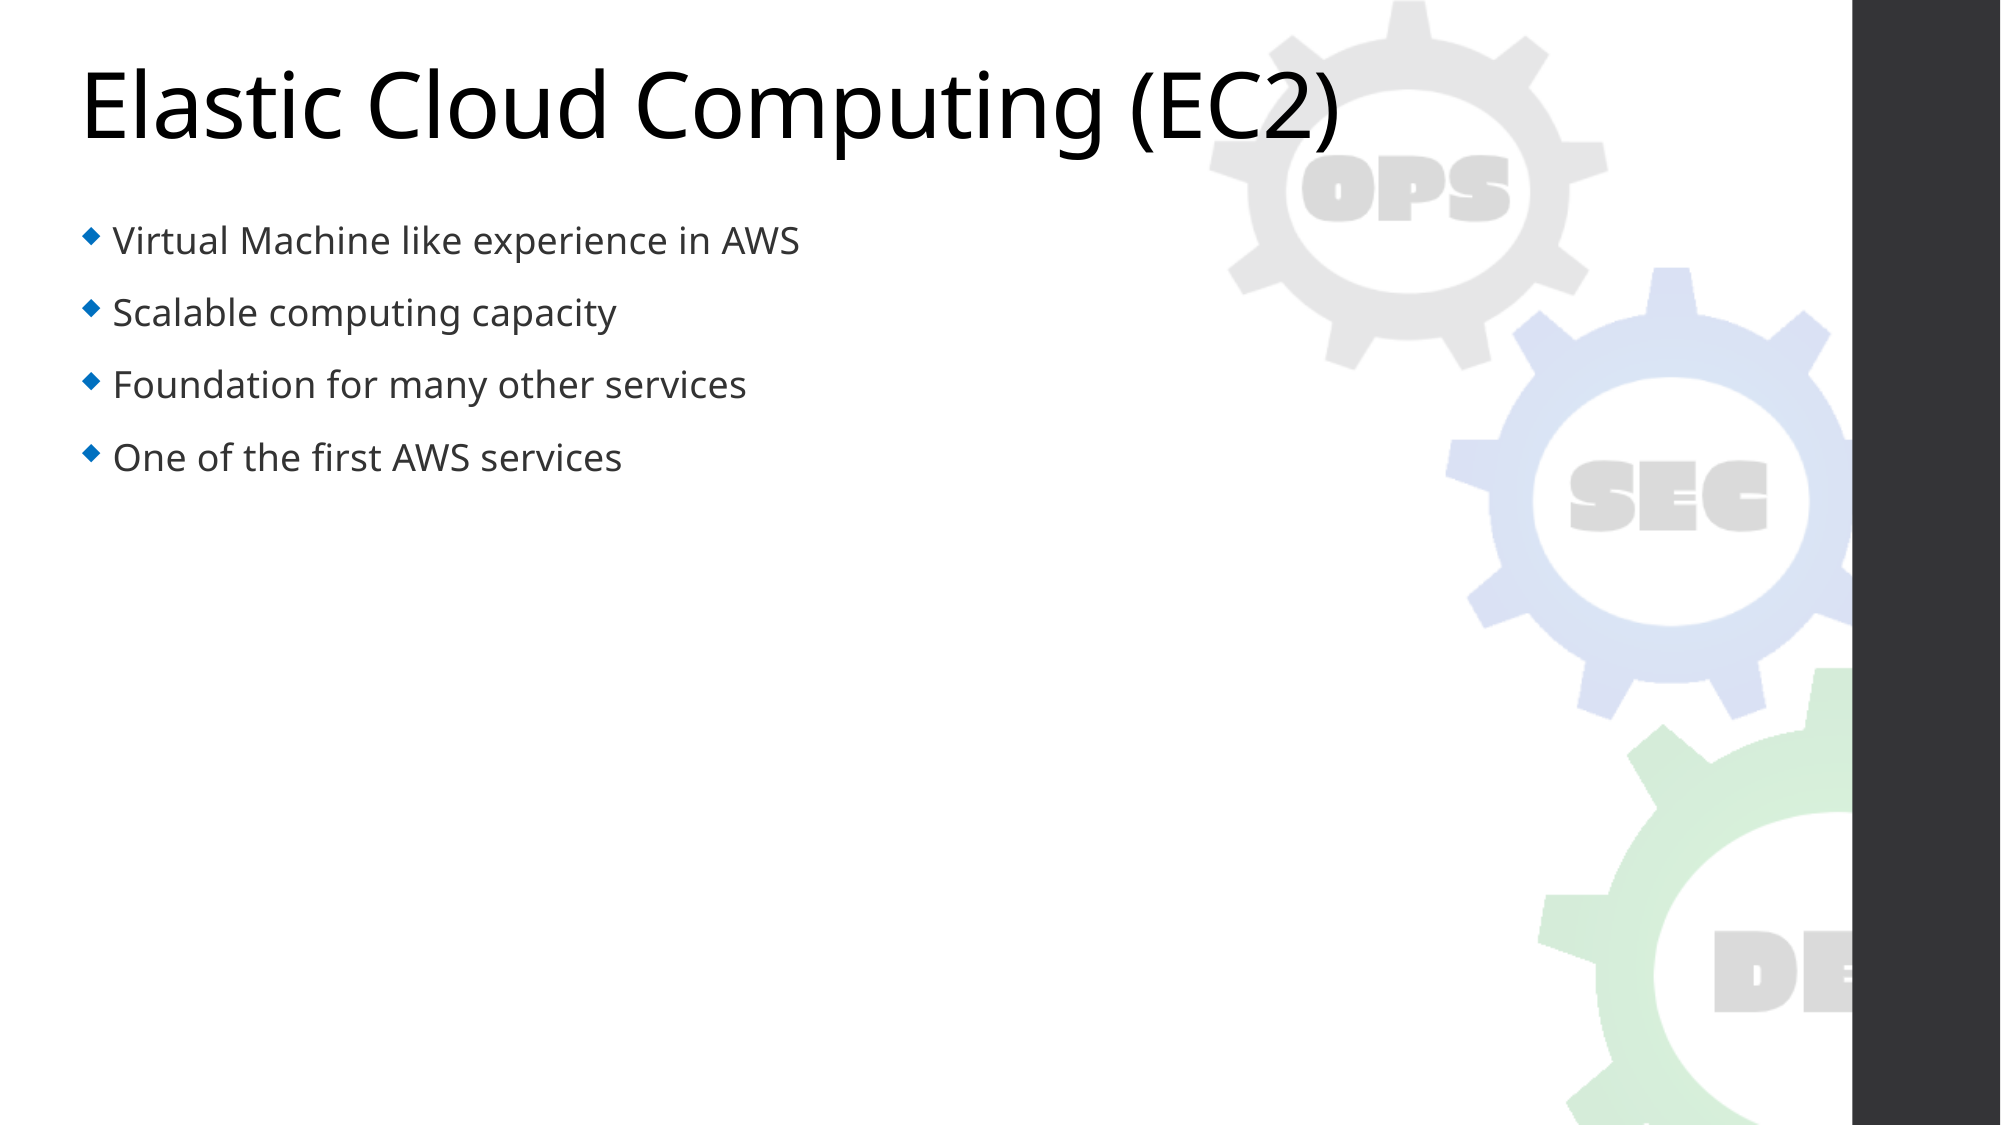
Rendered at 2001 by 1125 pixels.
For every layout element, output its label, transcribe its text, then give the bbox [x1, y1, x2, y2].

title Elastic Cloud Computing (EC2) [64, 33, 1797, 166]
list Virtual Machine like experience in AWS Scalable computing capacity Foundation for many other services One of the first AWS services [67, 212, 1801, 1088]
